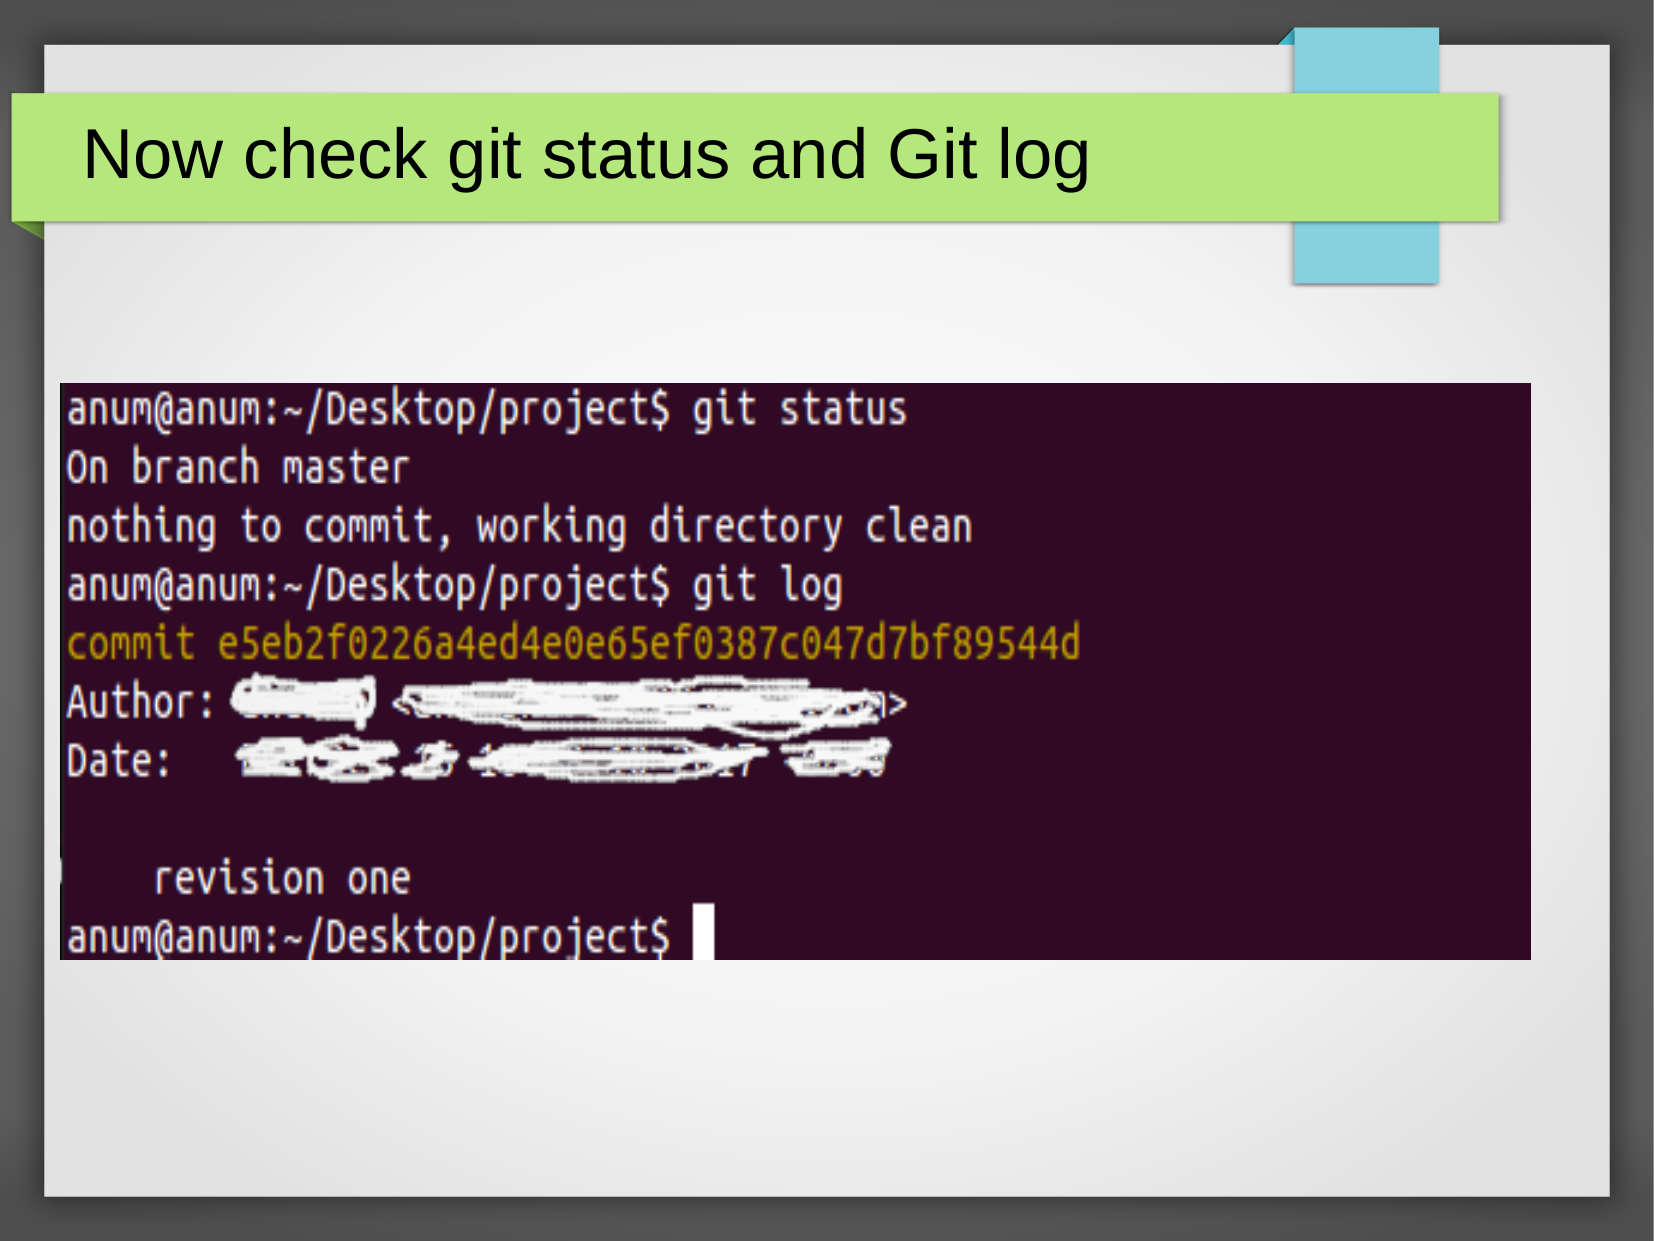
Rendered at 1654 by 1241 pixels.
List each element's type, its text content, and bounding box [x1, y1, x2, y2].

title Now check git status and Git log [82, 94, 1264, 213]
picture [0, 0, 1654, 1241]
